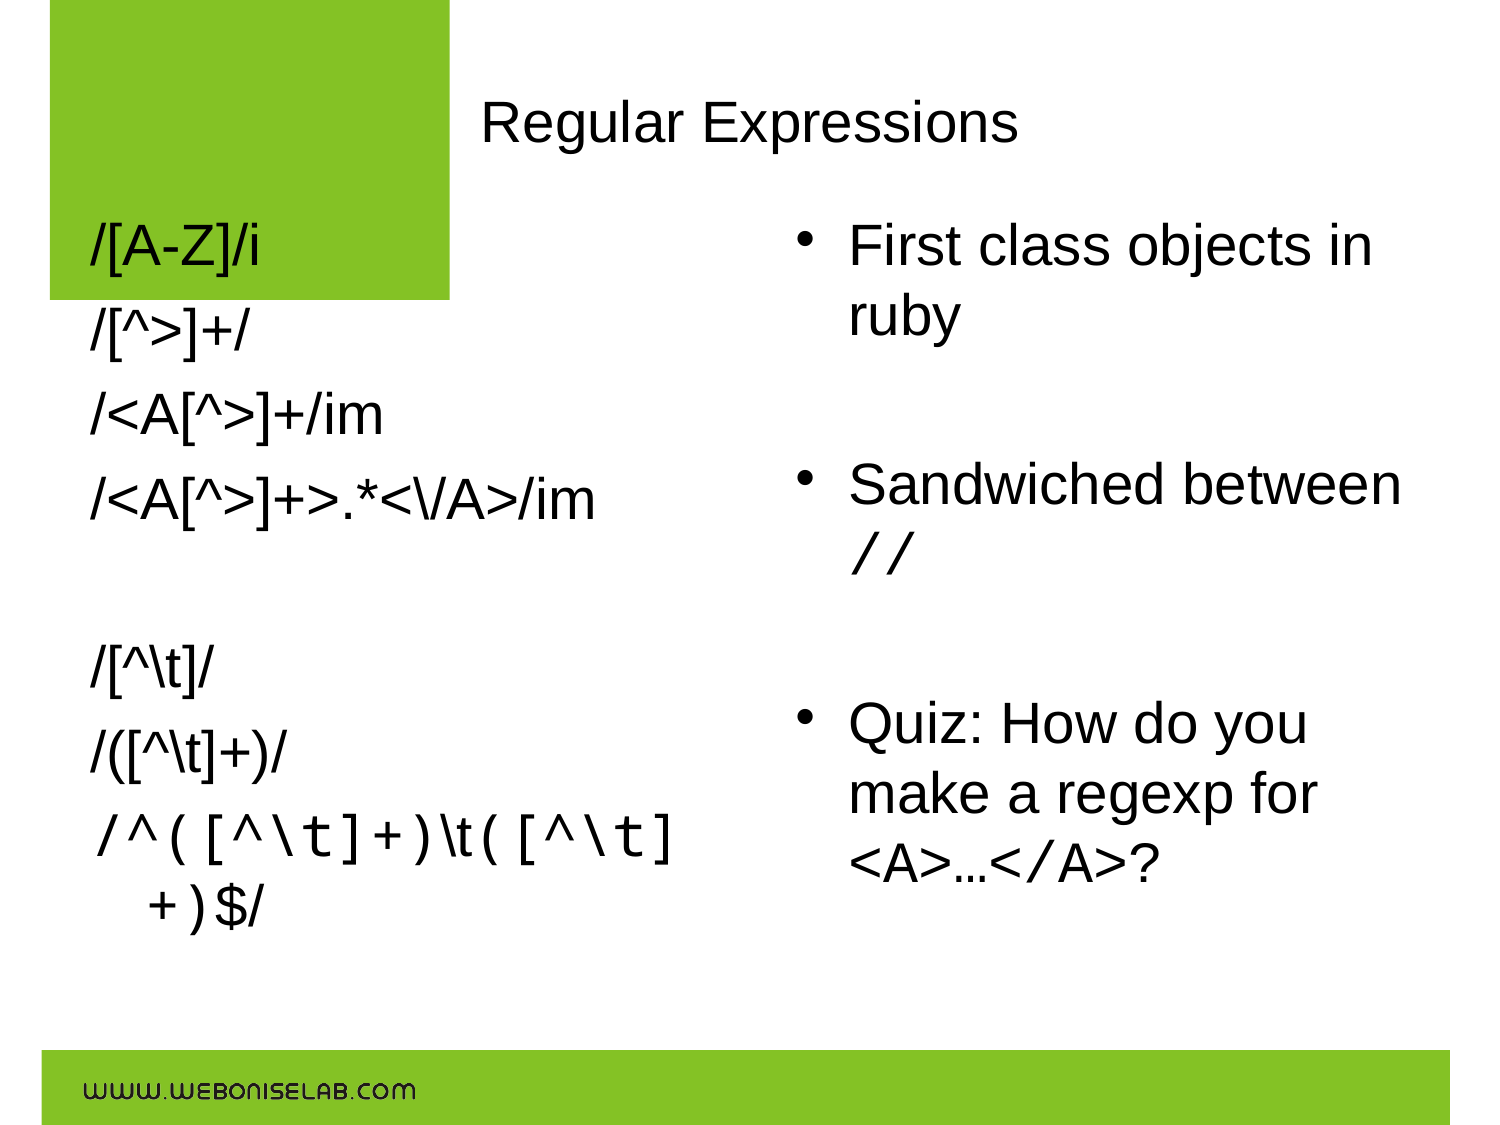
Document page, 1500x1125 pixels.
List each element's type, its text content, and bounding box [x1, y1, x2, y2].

list First class objects in ruby Sandwiched between // Quiz: How do you make a regexp for <A>…</A>? [763, 200, 1425, 1001]
list /[A-Z]/i /[^>]+/ /<A[^>]+/im /<A[^>]+>.*<\/A>/im /[^\t]/ /([^\t]+)/ /^([^\t]+)\t([^\t]+)$/ [74, 200, 737, 1001]
picture [83, 1083, 415, 1100]
title Regular Expressions [75, 62, 1426, 175]
